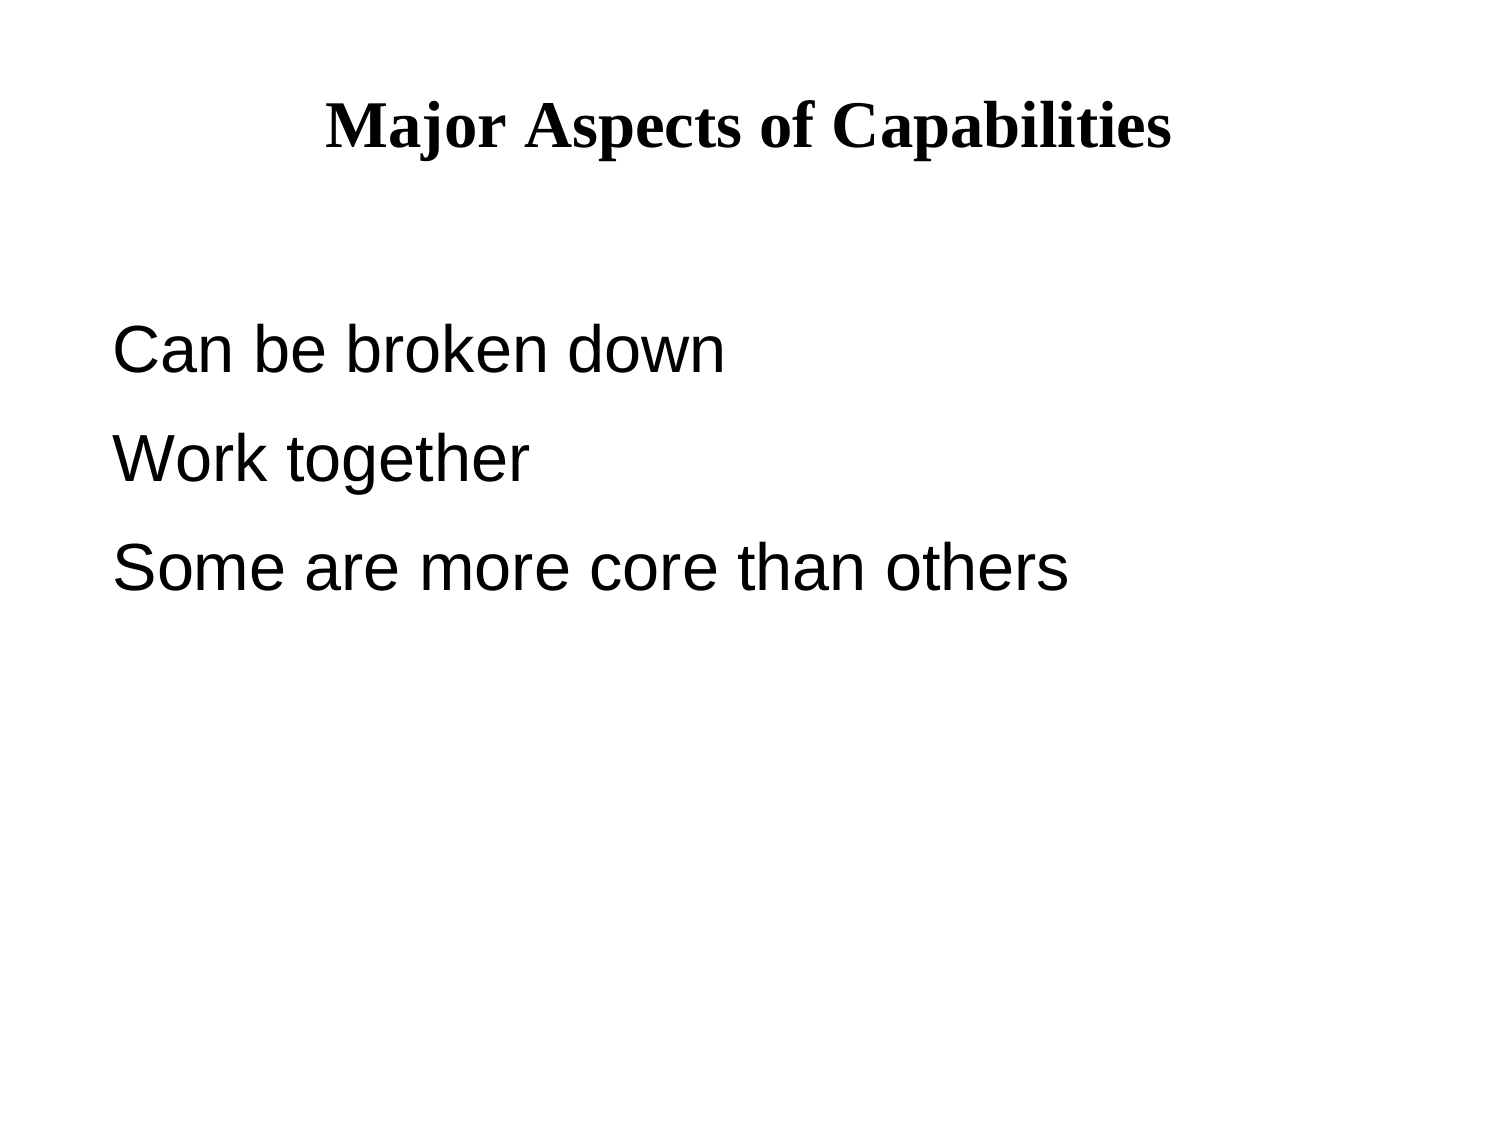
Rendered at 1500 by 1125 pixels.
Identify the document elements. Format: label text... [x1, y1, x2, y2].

title Major Aspects of Capabilities [112, 35, 1387, 223]
list Can be broken down Work together Some are more core than others [112, 324, 1387, 1055]
